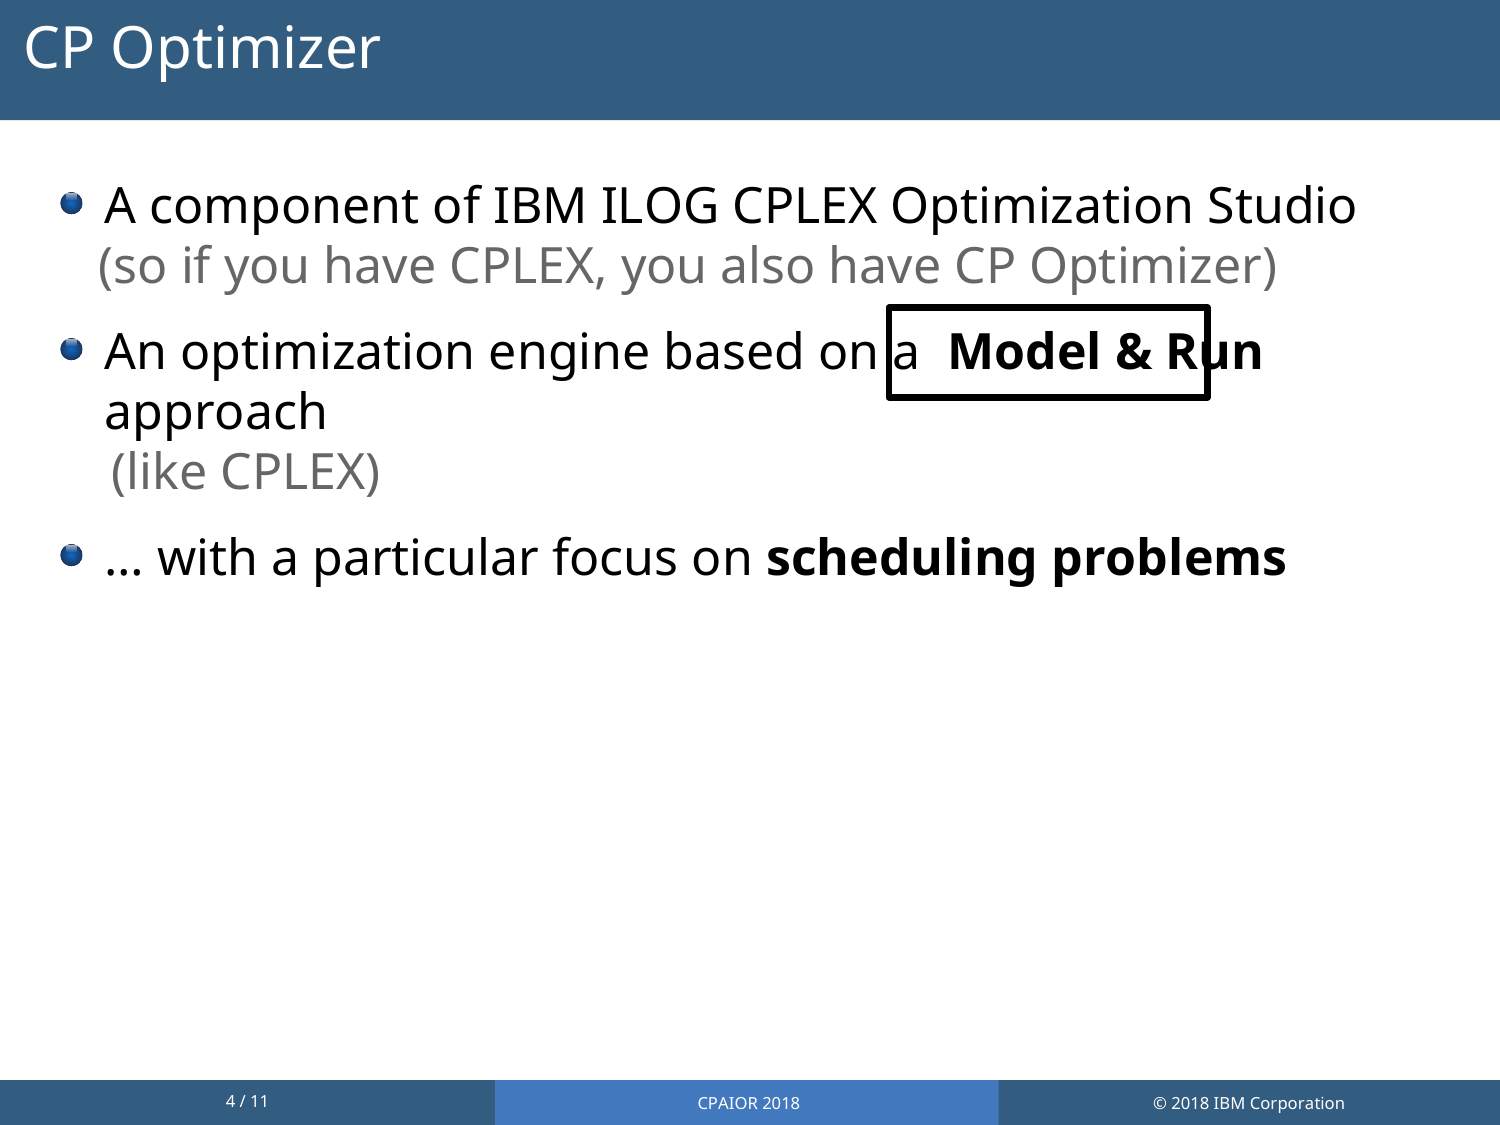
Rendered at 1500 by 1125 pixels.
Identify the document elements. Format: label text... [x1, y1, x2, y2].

title CP Optimizer [0, 0, 1500, 121]
list A component of IBM ILOG CPLEX Optimization Studio (so if you have CPLEX, you also have CP Optimizer) An optimization engine based on a Model & Run approach (like CPLEX) … with a particular focus on scheduling problems [45, 165, 1493, 1036]
